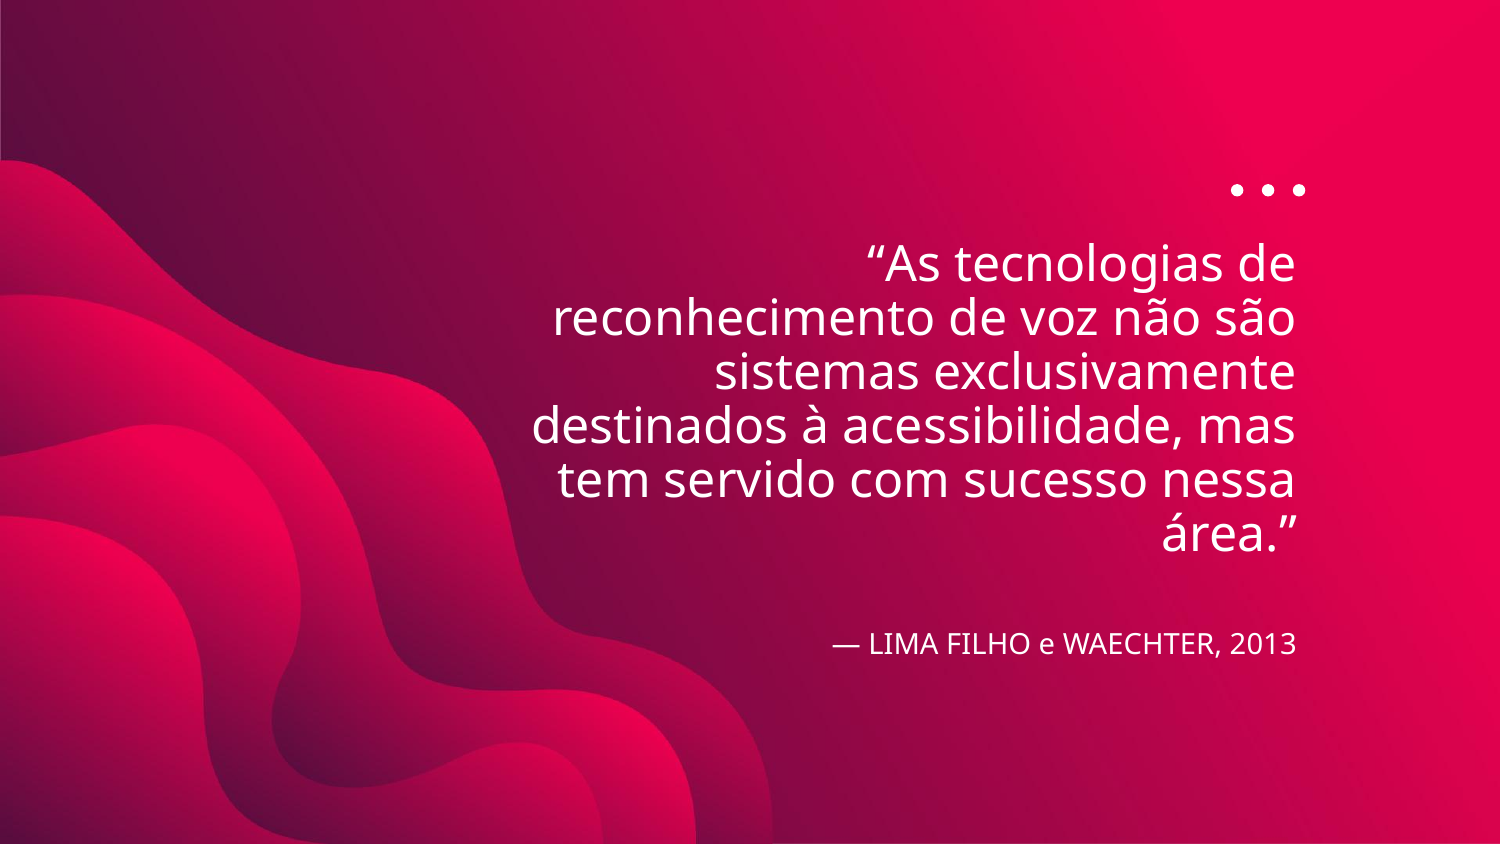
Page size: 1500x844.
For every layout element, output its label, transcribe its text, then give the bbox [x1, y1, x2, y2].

text_box “As tecnologias de reconhecimento de voz não são sistemas exclusivamente destinados à acessibilidade, mas tem servido com sucesso nessa área.” [487, 223, 1312, 563]
text_box [1261, 184, 1275, 197]
text_box [1292, 184, 1306, 197]
text_box [1230, 184, 1244, 197]
picture [0, 0, 1500, 844]
text_box — LIMA FILHO e WAECHTER, 2013 [763, 610, 1312, 683]
